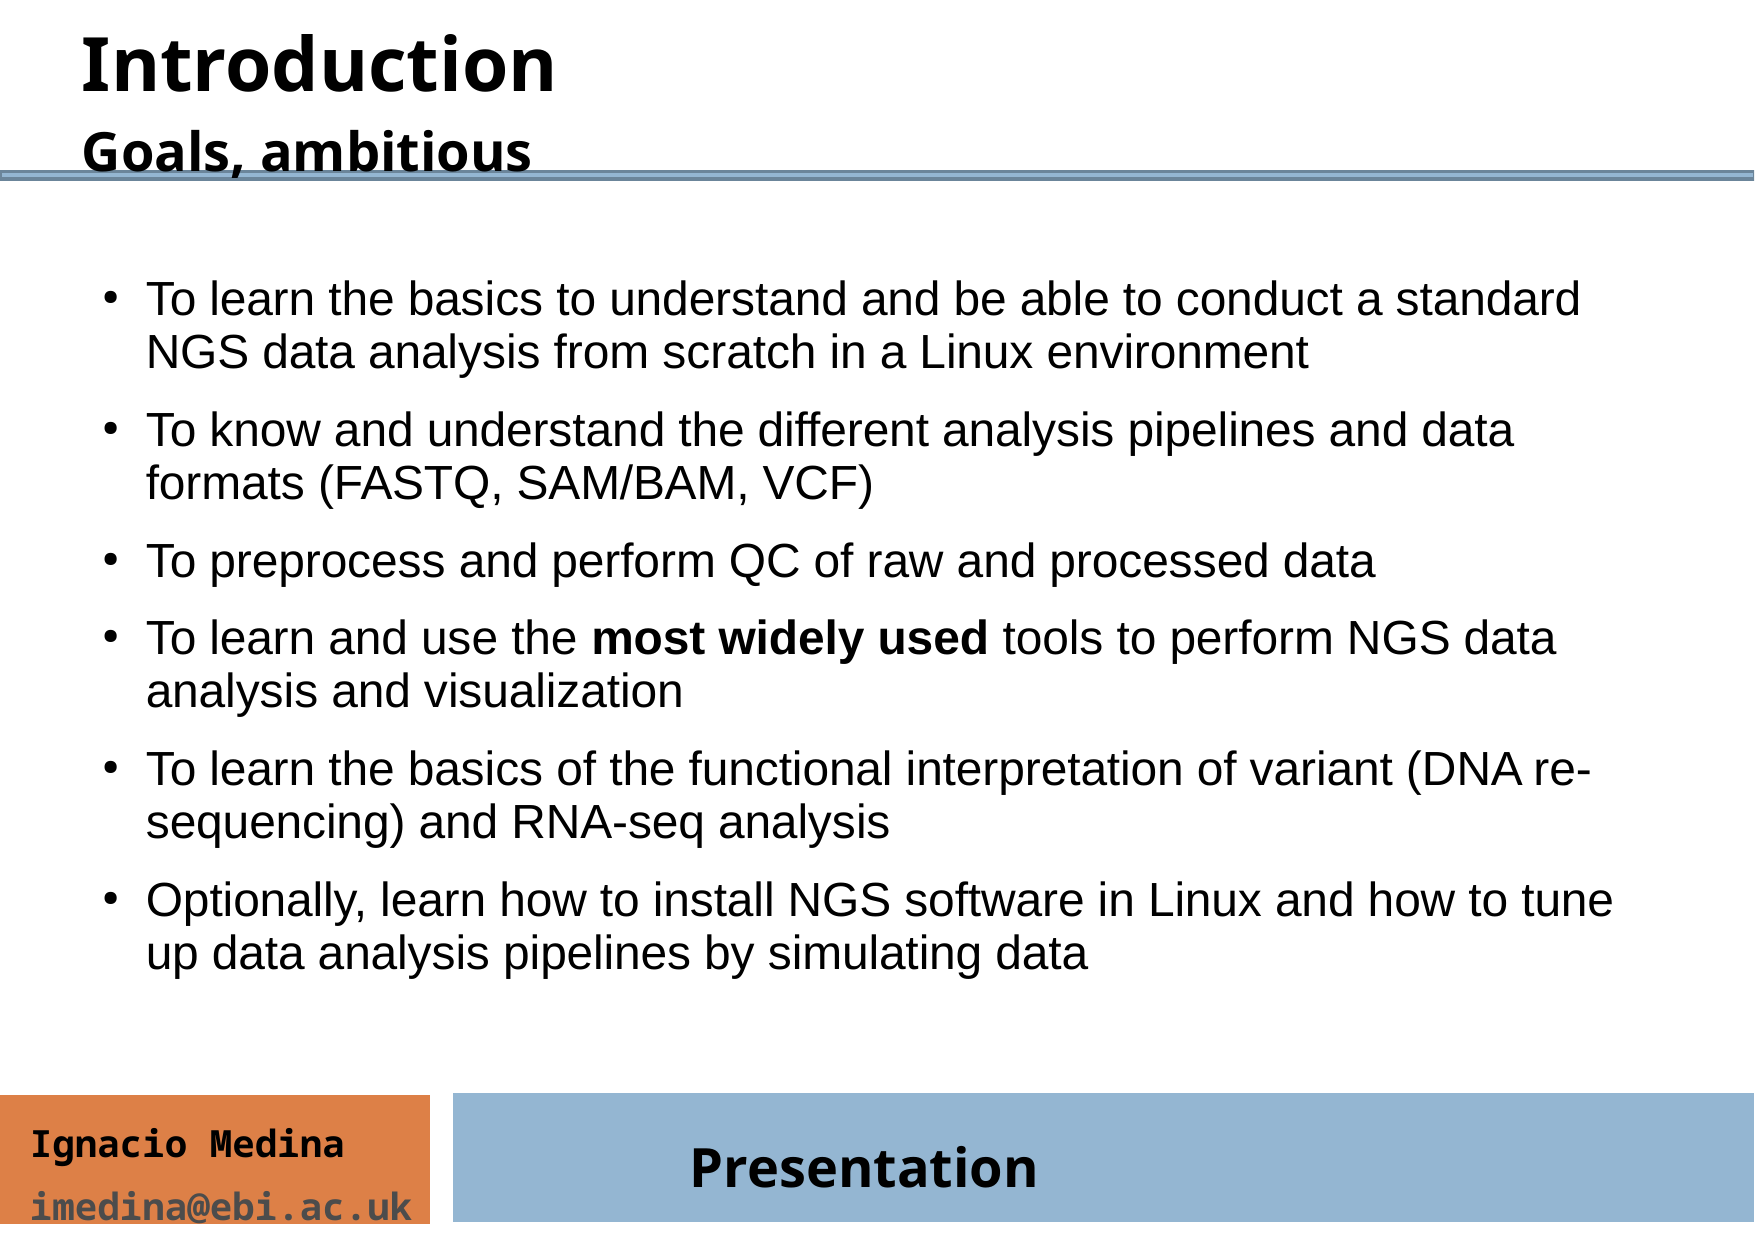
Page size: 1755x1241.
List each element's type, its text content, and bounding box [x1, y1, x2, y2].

text_box [0, 171, 1754, 179]
text_box Introduction Goals, ambitious [67, 3, 1688, 169]
list To learn the basics to understand and be able to conduct a standard NGS data analysis from scratch in a Linux environment To know and understand the different analysis pipelines and data formats (FASTQ, SAM/BAM, VCF) To preprocess and perform QC of raw and processed data To learn and use the most widely used tools to perform NGS data analysis and visualization To learn the basics of the functional interpretation of variant (DNA re-sequencing) and RNA-seq analysis Optionally, learn how to install NGS software in Linux and how to tune up data analysis pipelines by simulating data [87, 272, 1632, 992]
text_box Presentation [675, 1122, 1726, 1201]
text_box Ignacio Medina imedina@ebi.ac.uk [15, 1110, 436, 1224]
